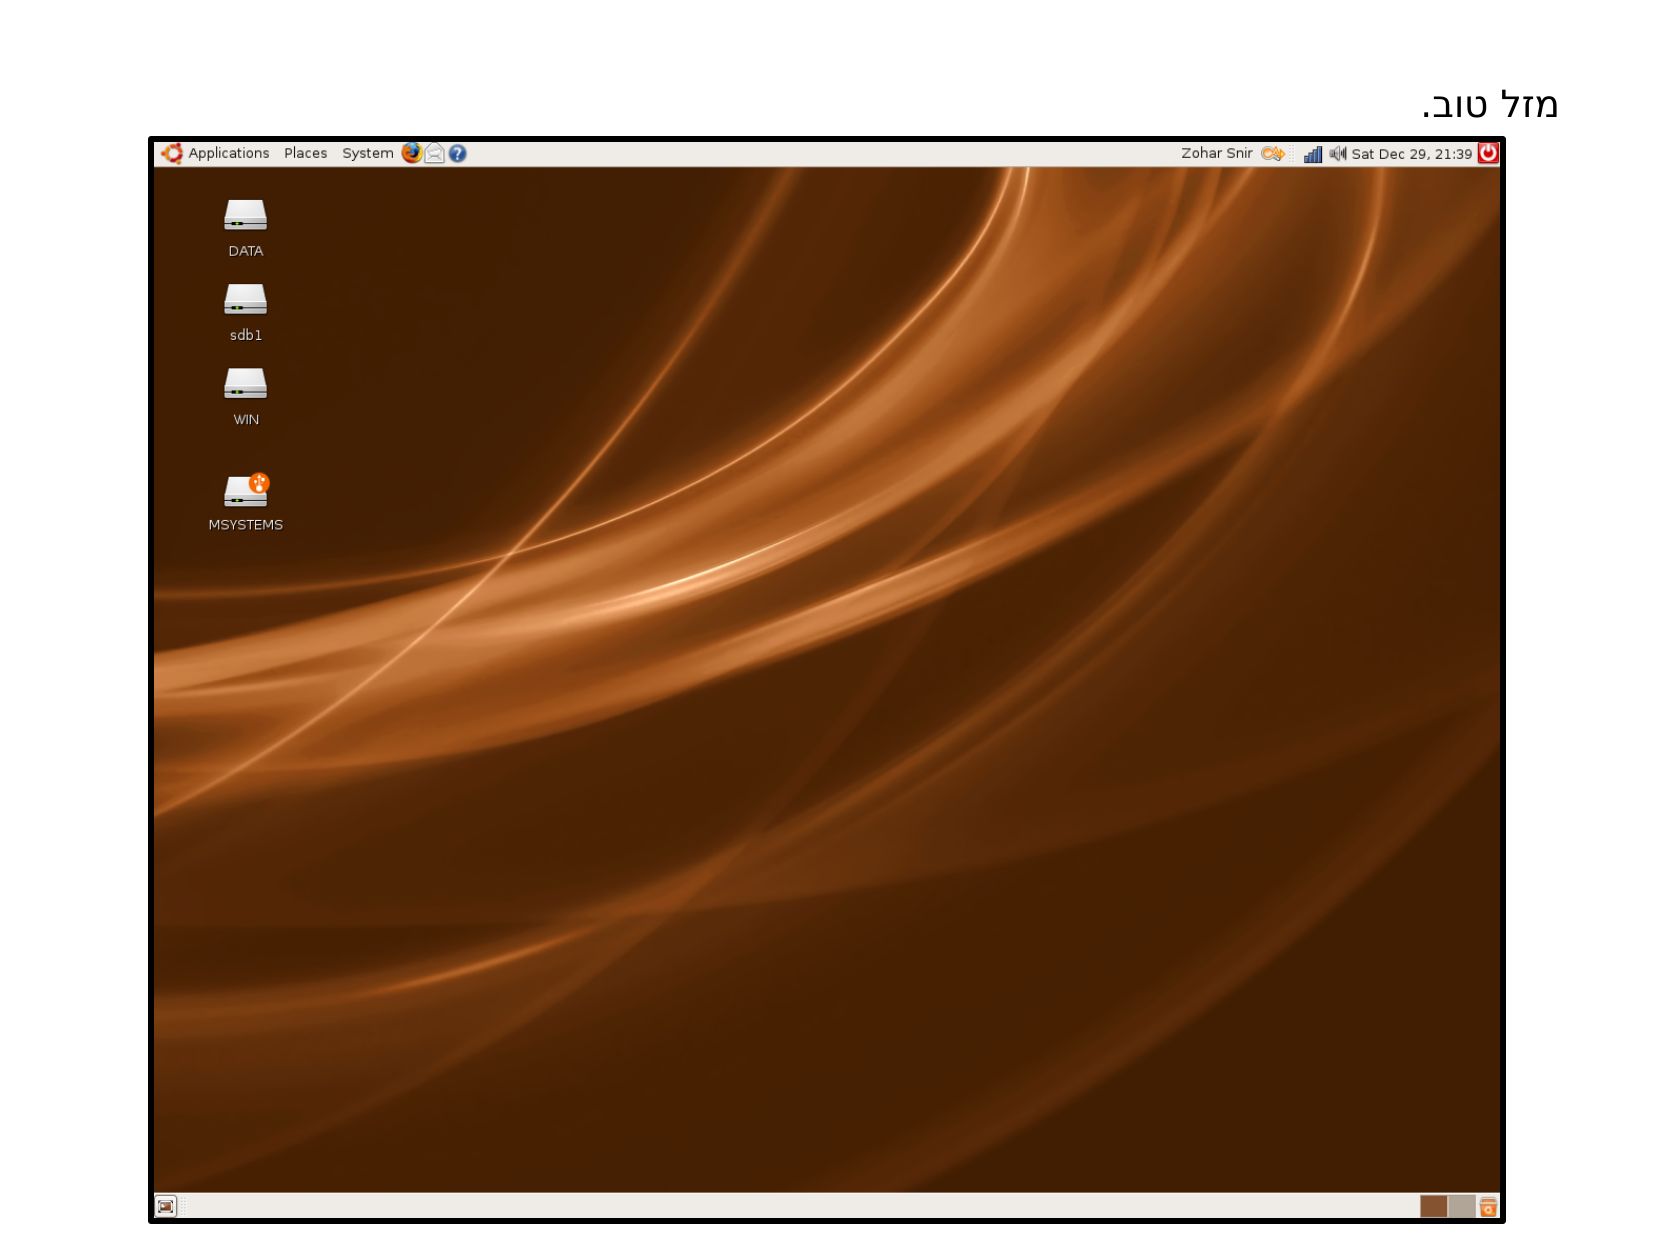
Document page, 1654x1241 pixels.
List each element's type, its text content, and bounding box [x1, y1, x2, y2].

picture [153, 141, 1500, 1219]
text_box מזל טוב. [225, 75, 1576, 136]
